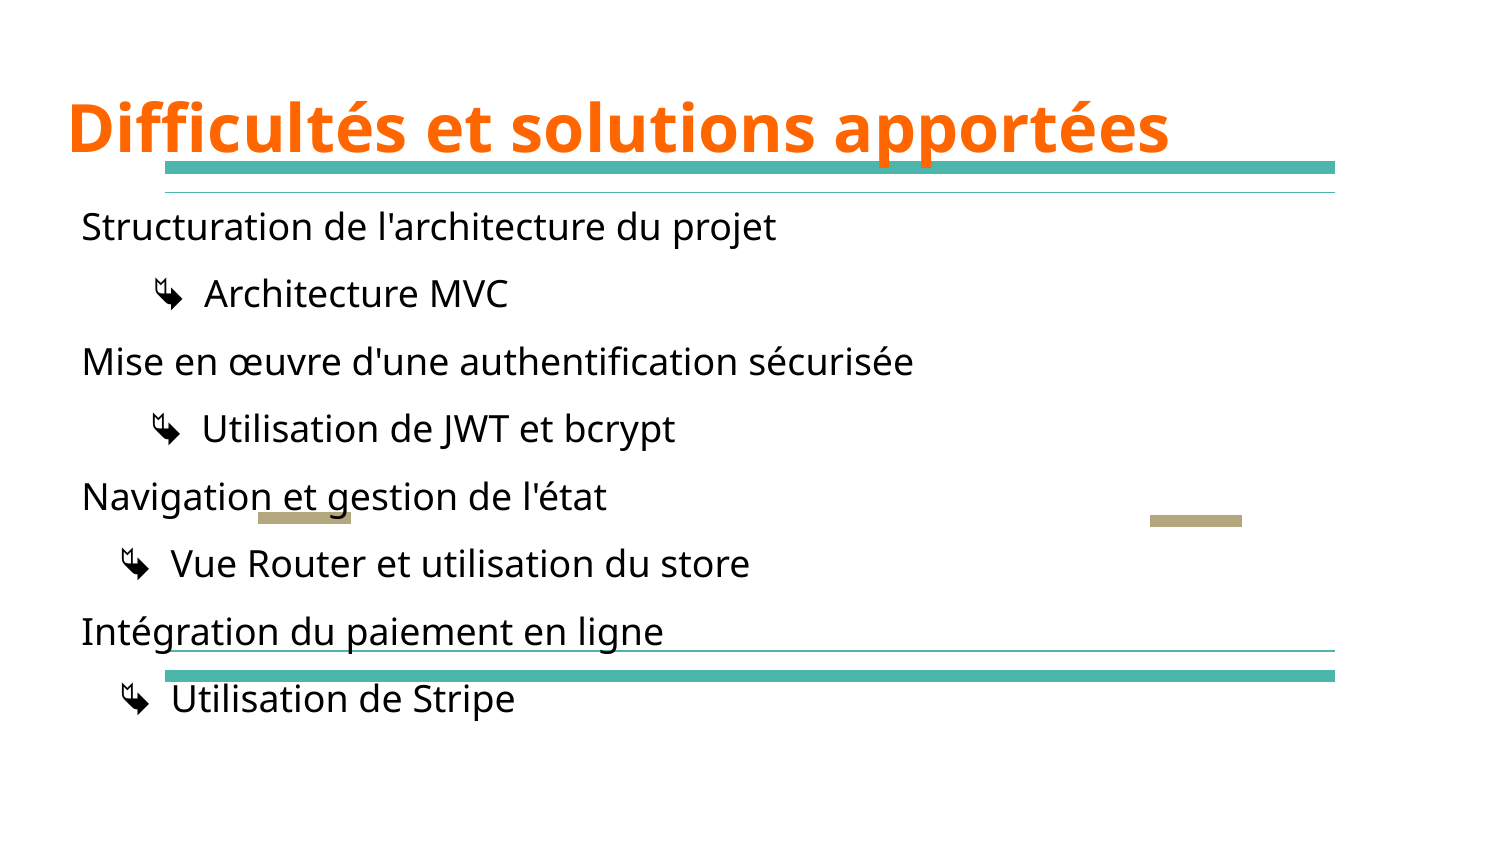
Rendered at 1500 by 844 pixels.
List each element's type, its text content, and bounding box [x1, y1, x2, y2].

title Difficultés et solutions apportées [51, 70, 1450, 187]
list Structuration de l'architecture du projet  Architecture MVC Mise en œuvre d'une authentification sécurisée  Utilisation de JWT et bcrypt Navigation et gestion de l'état  Vue Router et utilisation du store Intégration du paiement en ligne  Utilisation de Stripe [66, 165, 1350, 756]
